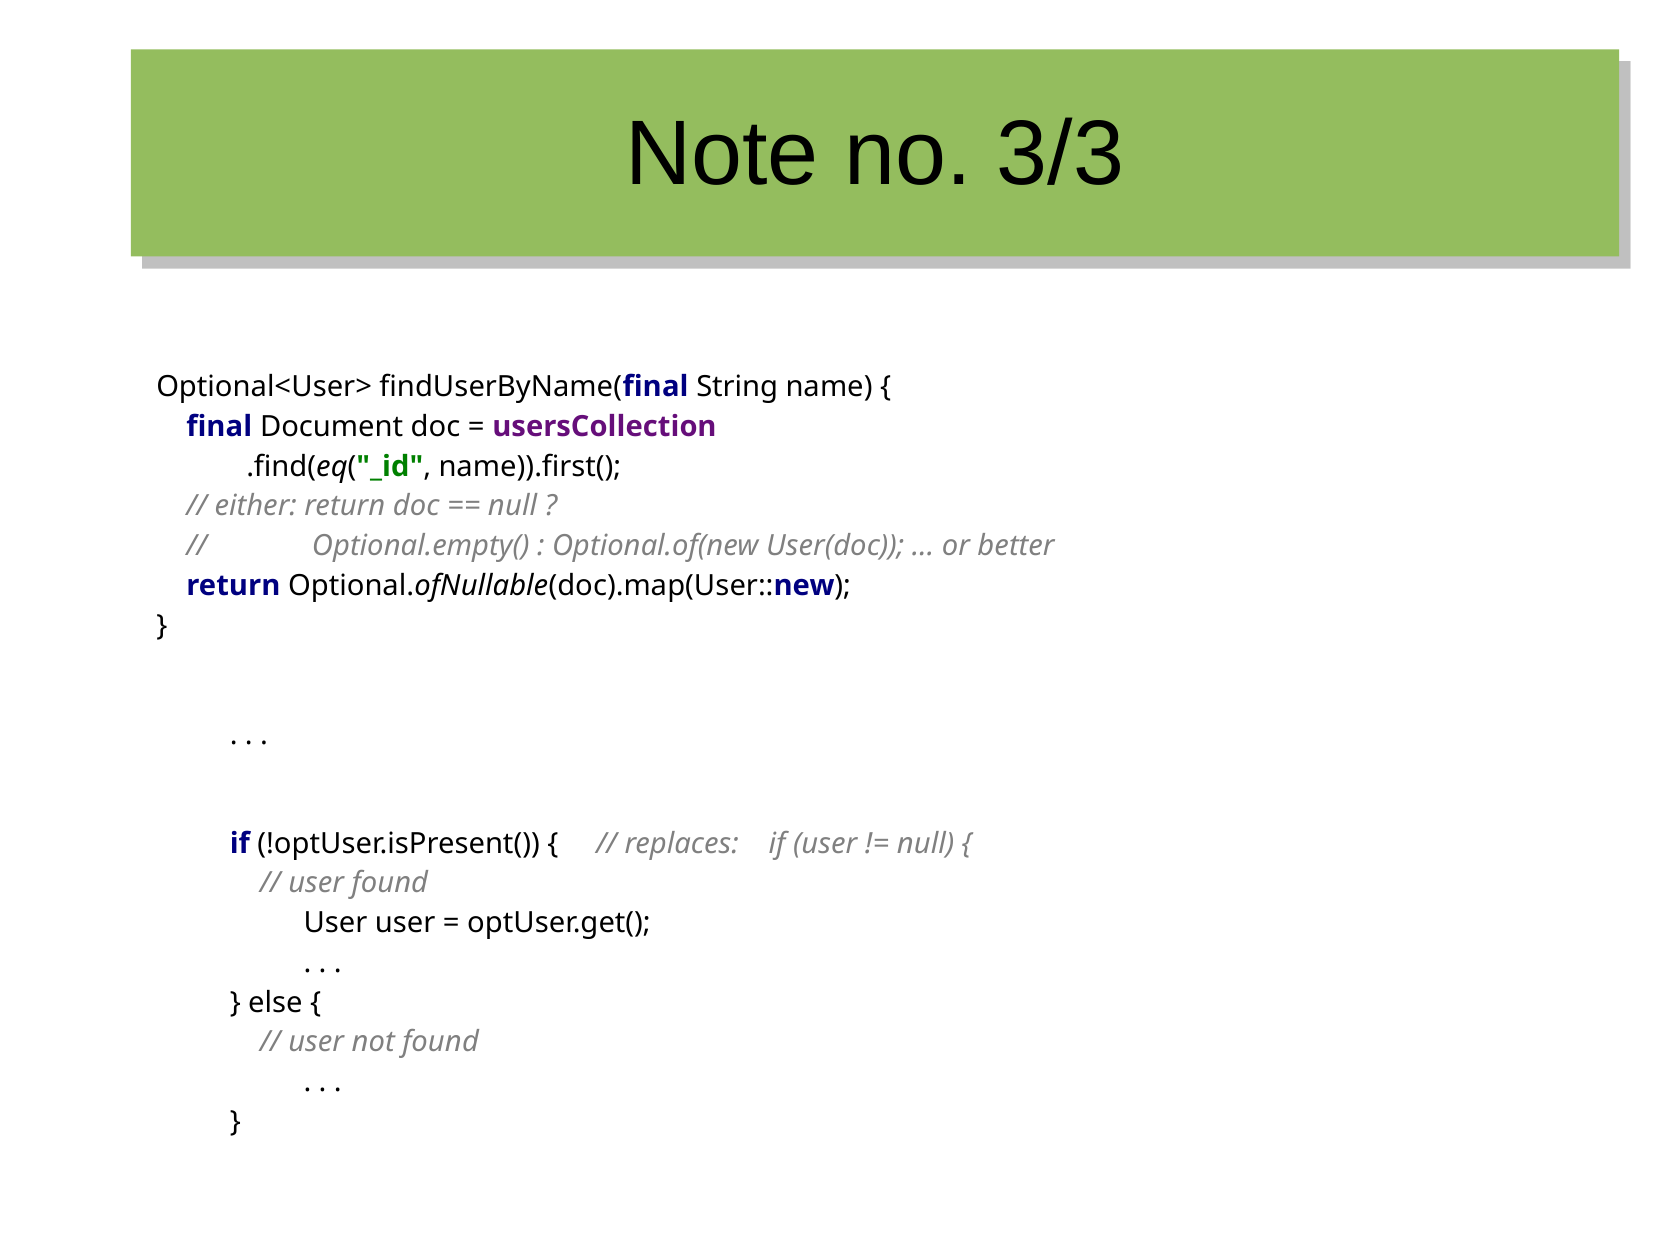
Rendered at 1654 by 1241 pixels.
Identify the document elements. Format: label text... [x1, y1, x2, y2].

list Optional<User> findUserByName(final String name) { final Document doc = usersCollection .find(eq("_id", name)).first(); // either: return doc == null ? // Optional.empty() : Optional.of(new User(doc)); ... or better return Optional.ofNullable(doc).map(User::new); } . . . if (!optUser.isPresent()) { // replaces: if (user != null) { // user found User user = optUser.get(); . . . } else { // user not found . . . } [82, 296, 1571, 1182]
title Note no. 3/3 [130, 49, 1620, 257]
